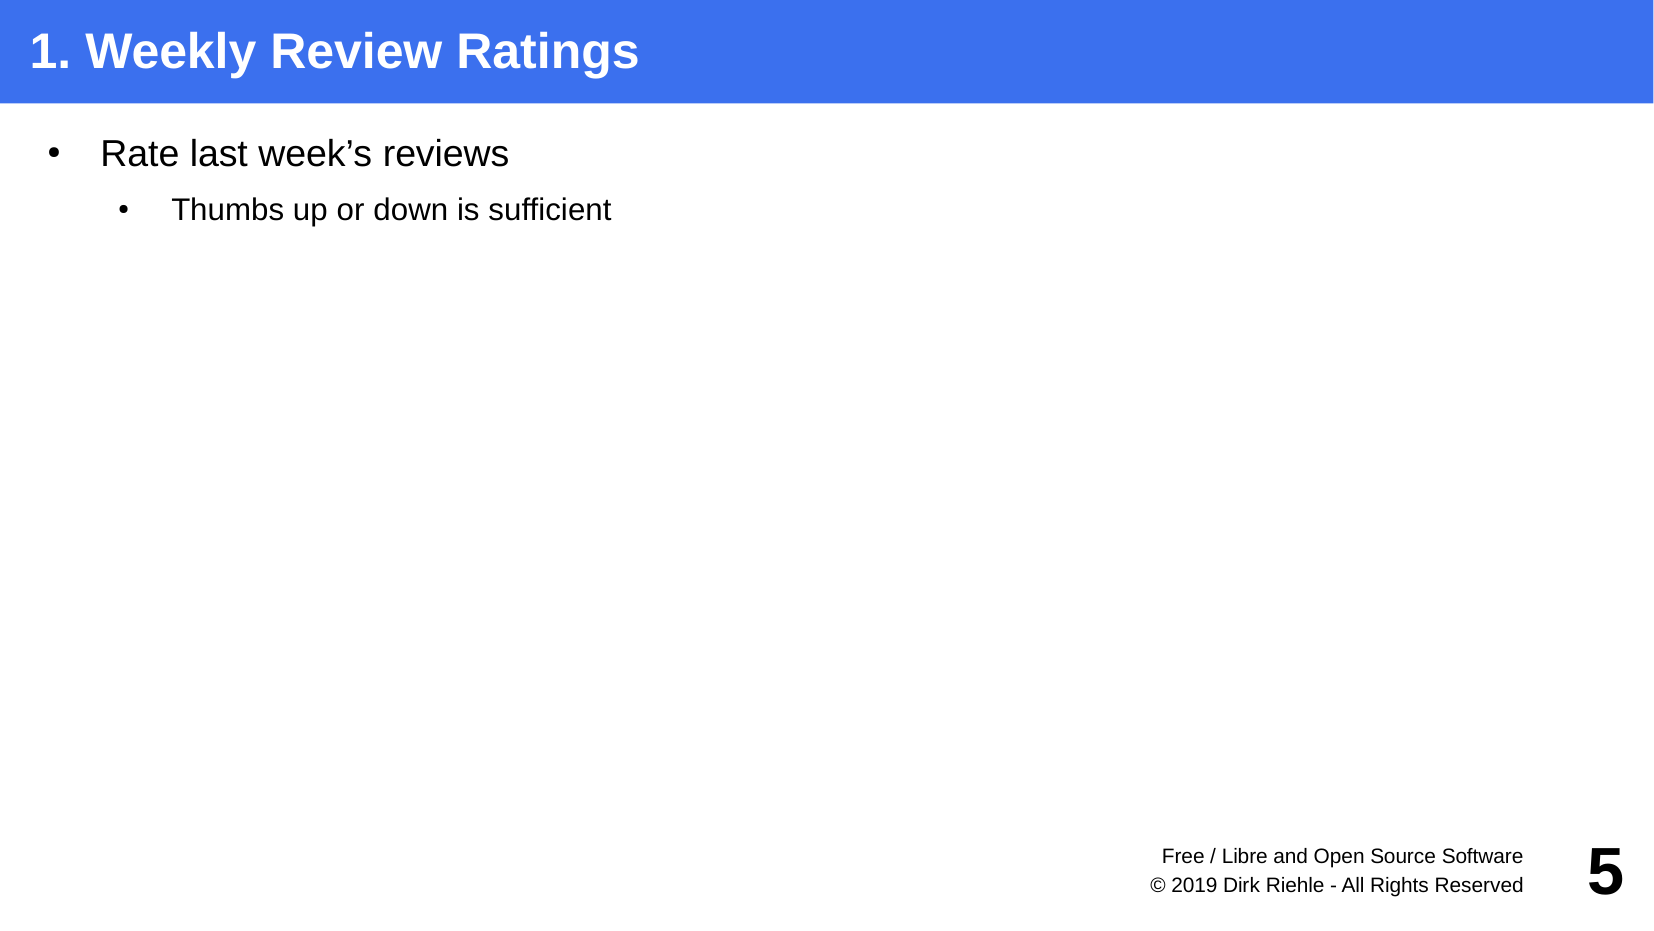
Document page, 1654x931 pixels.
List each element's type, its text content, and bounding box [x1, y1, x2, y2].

list Rate last week’s reviews Thumbs up or down is sufficient [29, 132, 1625, 813]
title 1. Weekly Review Ratings [0, 0, 1654, 104]
